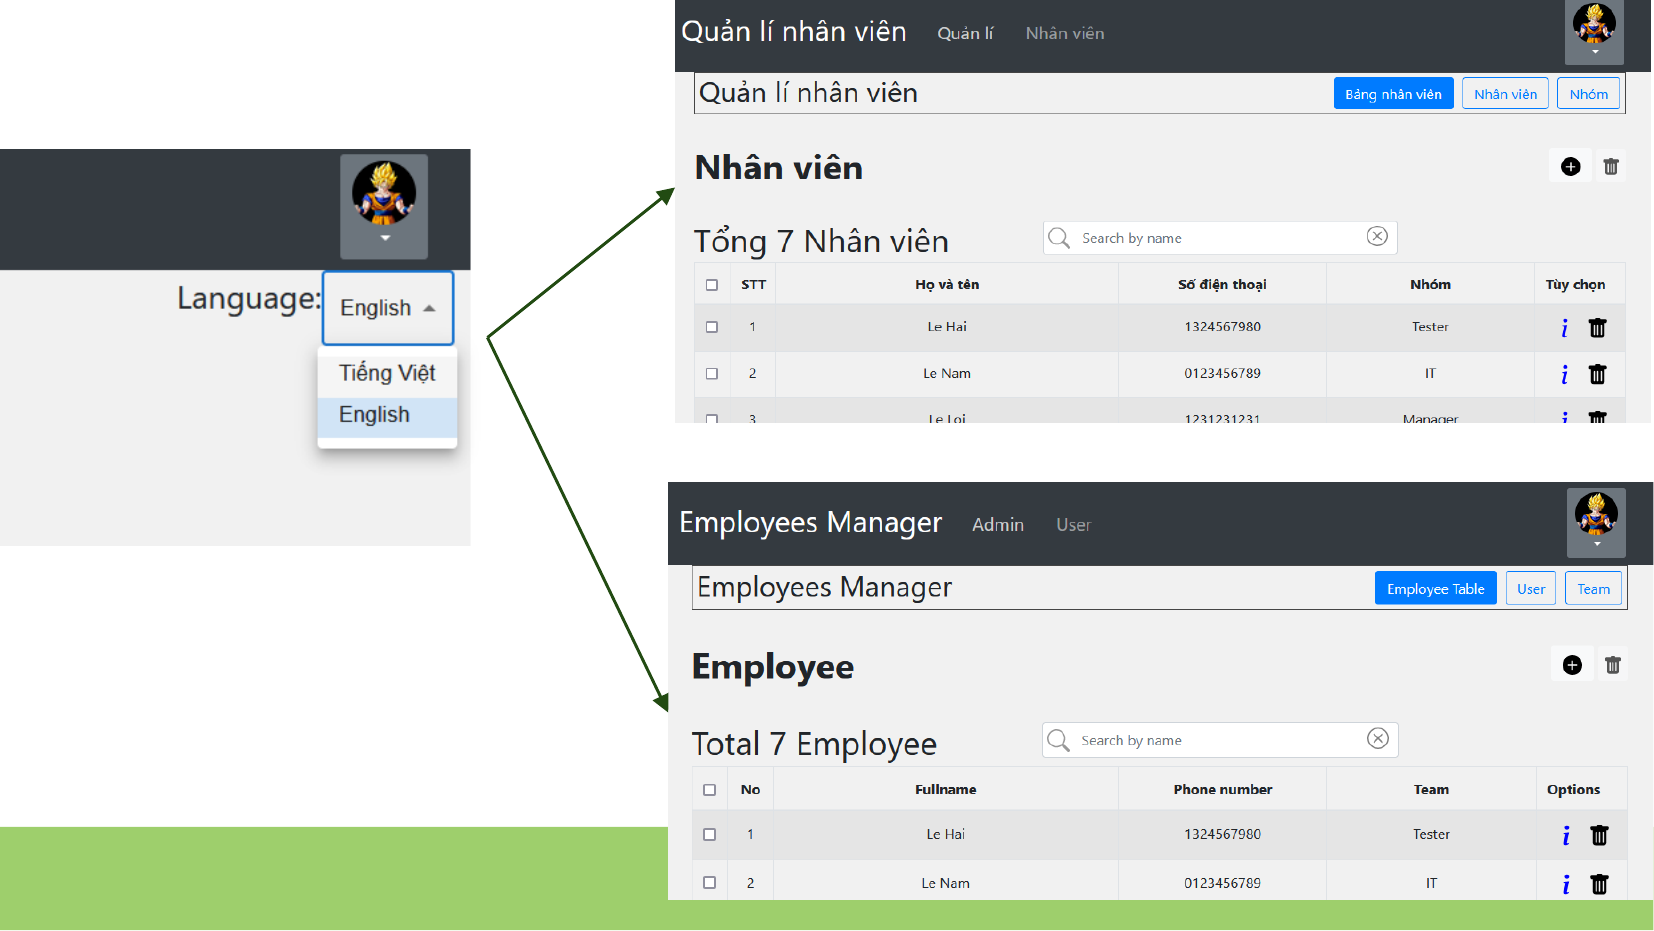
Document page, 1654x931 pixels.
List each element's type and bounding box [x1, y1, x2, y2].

picture [668, 482, 1654, 901]
picture [675, 0, 1651, 423]
picture [0, 149, 488, 546]
